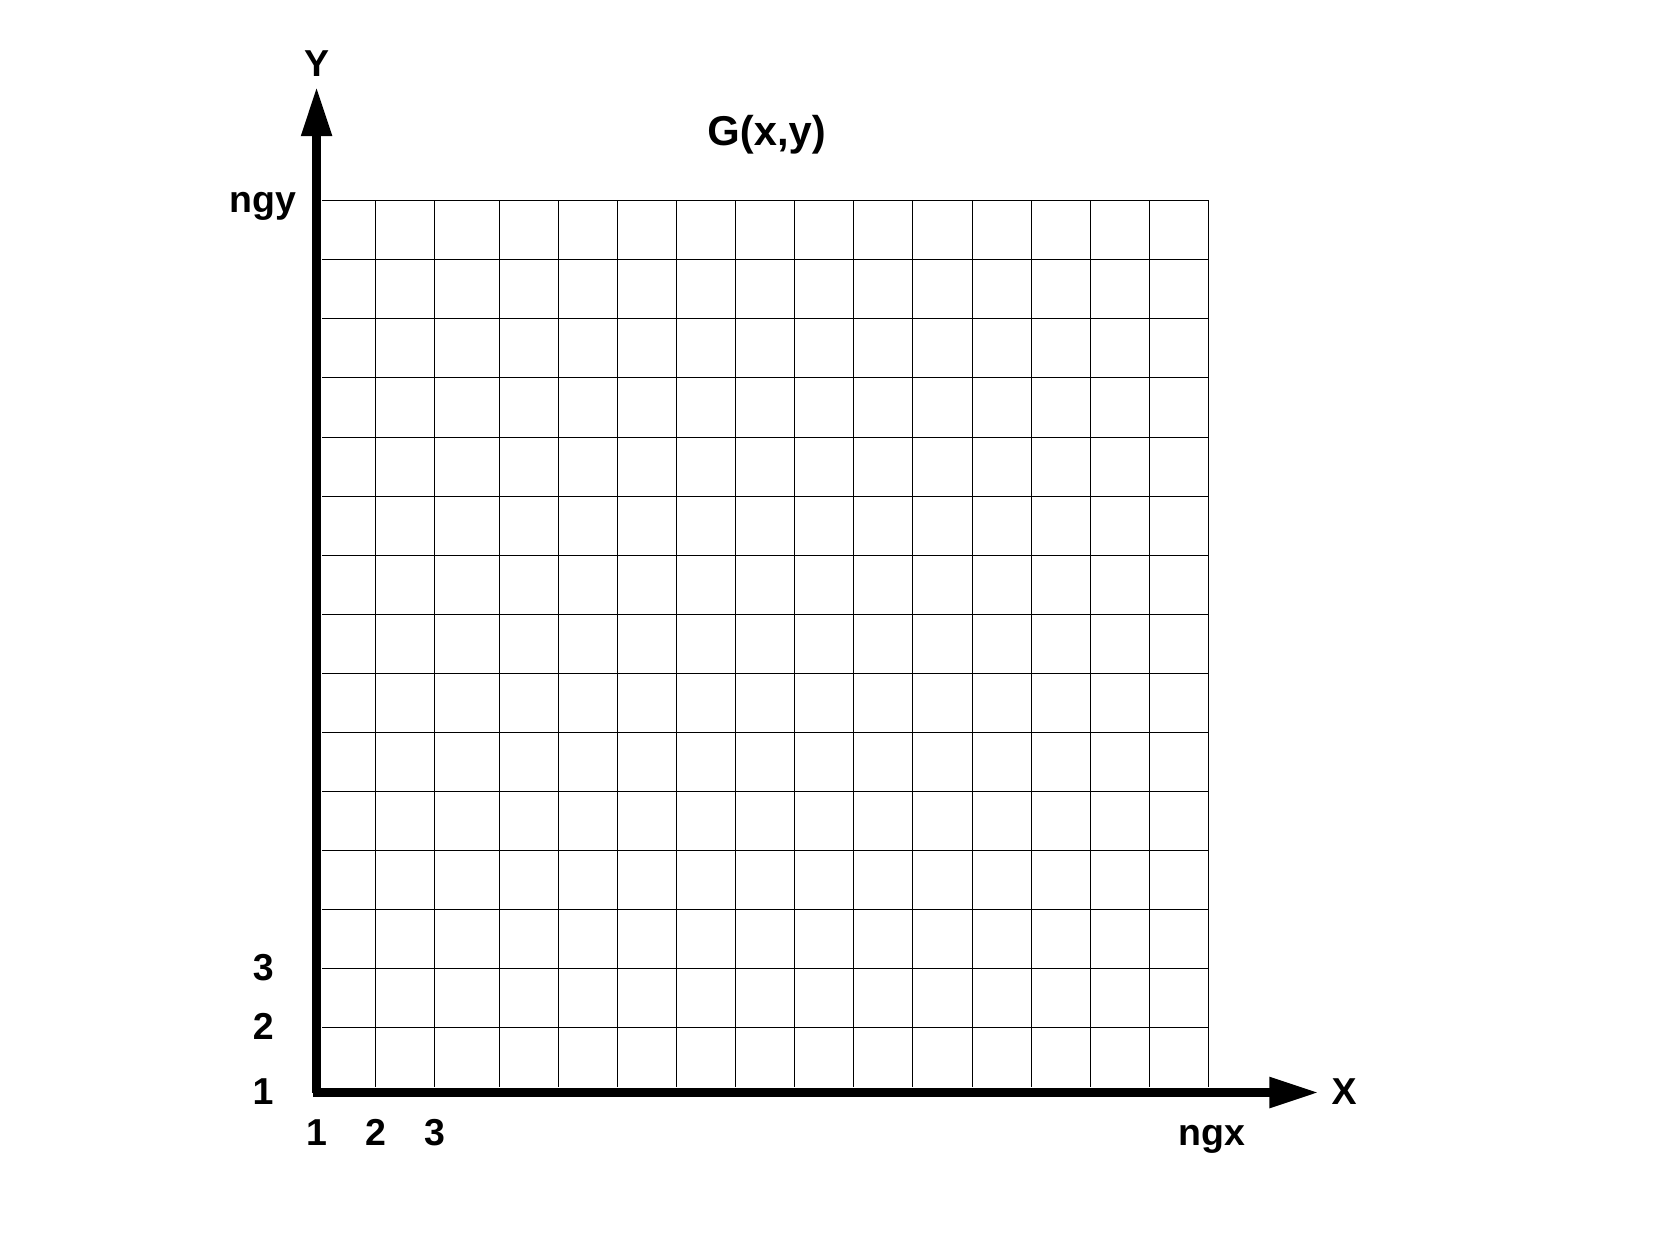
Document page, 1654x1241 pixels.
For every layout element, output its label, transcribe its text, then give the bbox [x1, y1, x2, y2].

text_box 2 [350, 1104, 409, 1162]
text_box X [1316, 1062, 1383, 1120]
text_box 3 [238, 938, 299, 996]
text_box ngy [214, 171, 322, 229]
text_box 2 [238, 998, 299, 1055]
text_box 3 [409, 1104, 471, 1162]
text_box Y [289, 35, 345, 93]
text_box 1 [237, 1062, 299, 1120]
text_box 1 [291, 1104, 350, 1162]
text_box G(x,y) [692, 100, 841, 163]
text_box ngx [1163, 1104, 1271, 1162]
